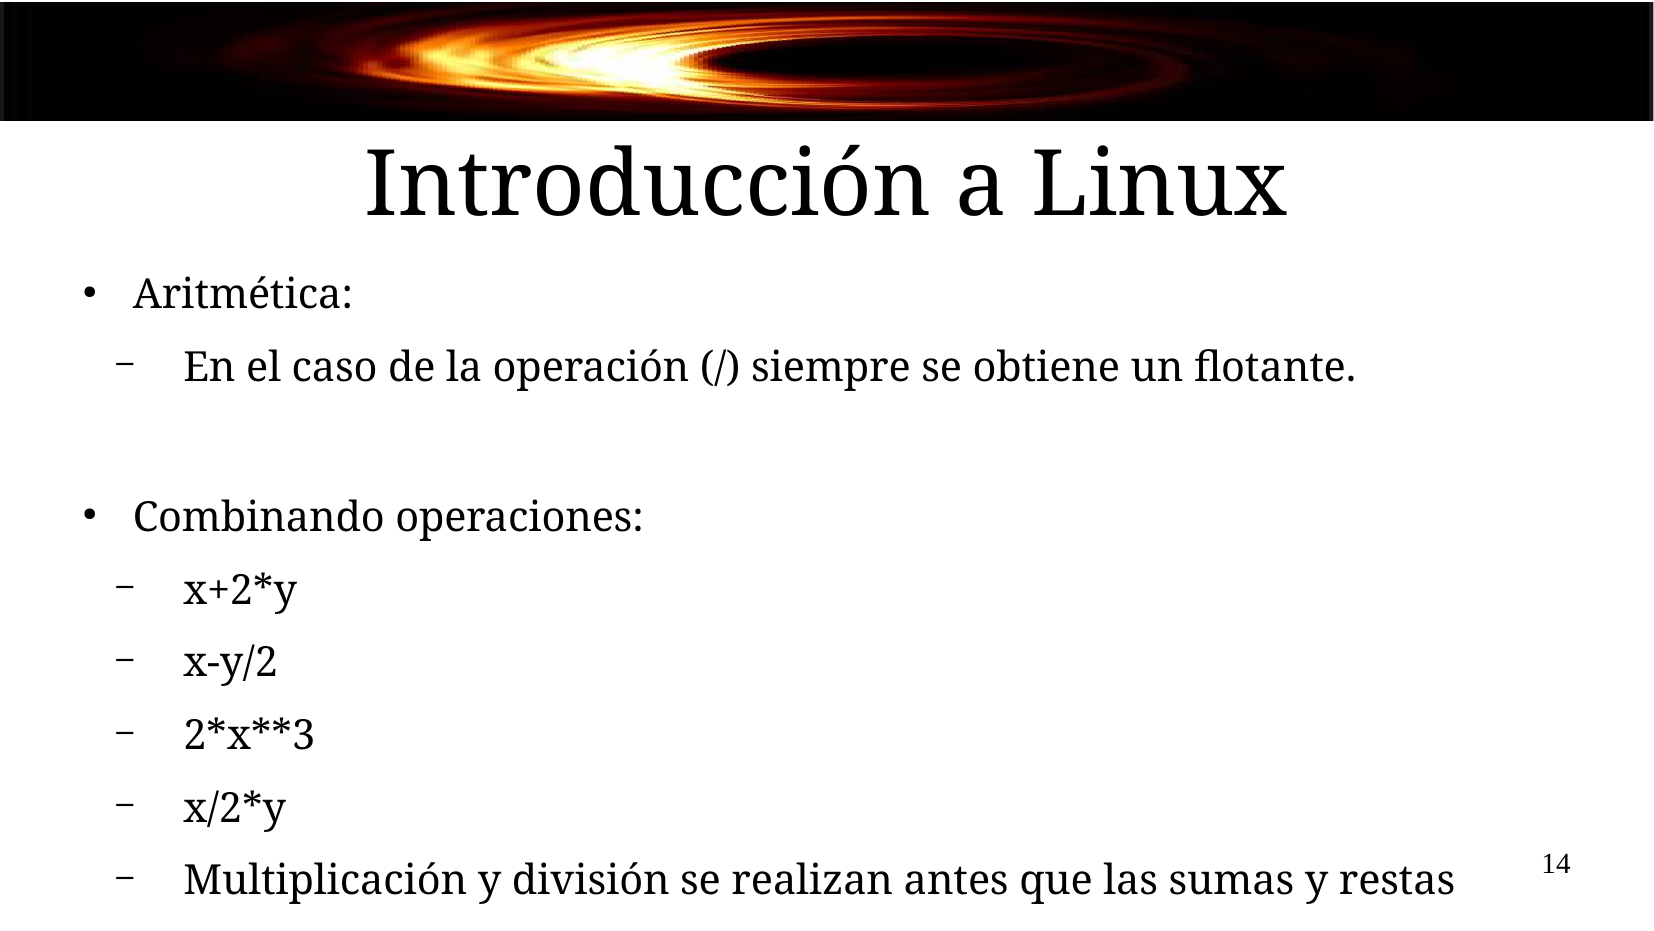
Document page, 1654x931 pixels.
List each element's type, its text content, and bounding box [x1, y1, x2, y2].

title Introducción a Linux [82, 121, 1571, 258]
picture [0, 2, 1654, 121]
list Aritmética: En el caso de la operación (/) siempre se obtiene un flotante. Combinando operaciones: x+2*y x-y/2 2*x**3 x/2*y Multiplicación y división se realizan antes que las sumas y restas [82, 264, 1571, 916]
